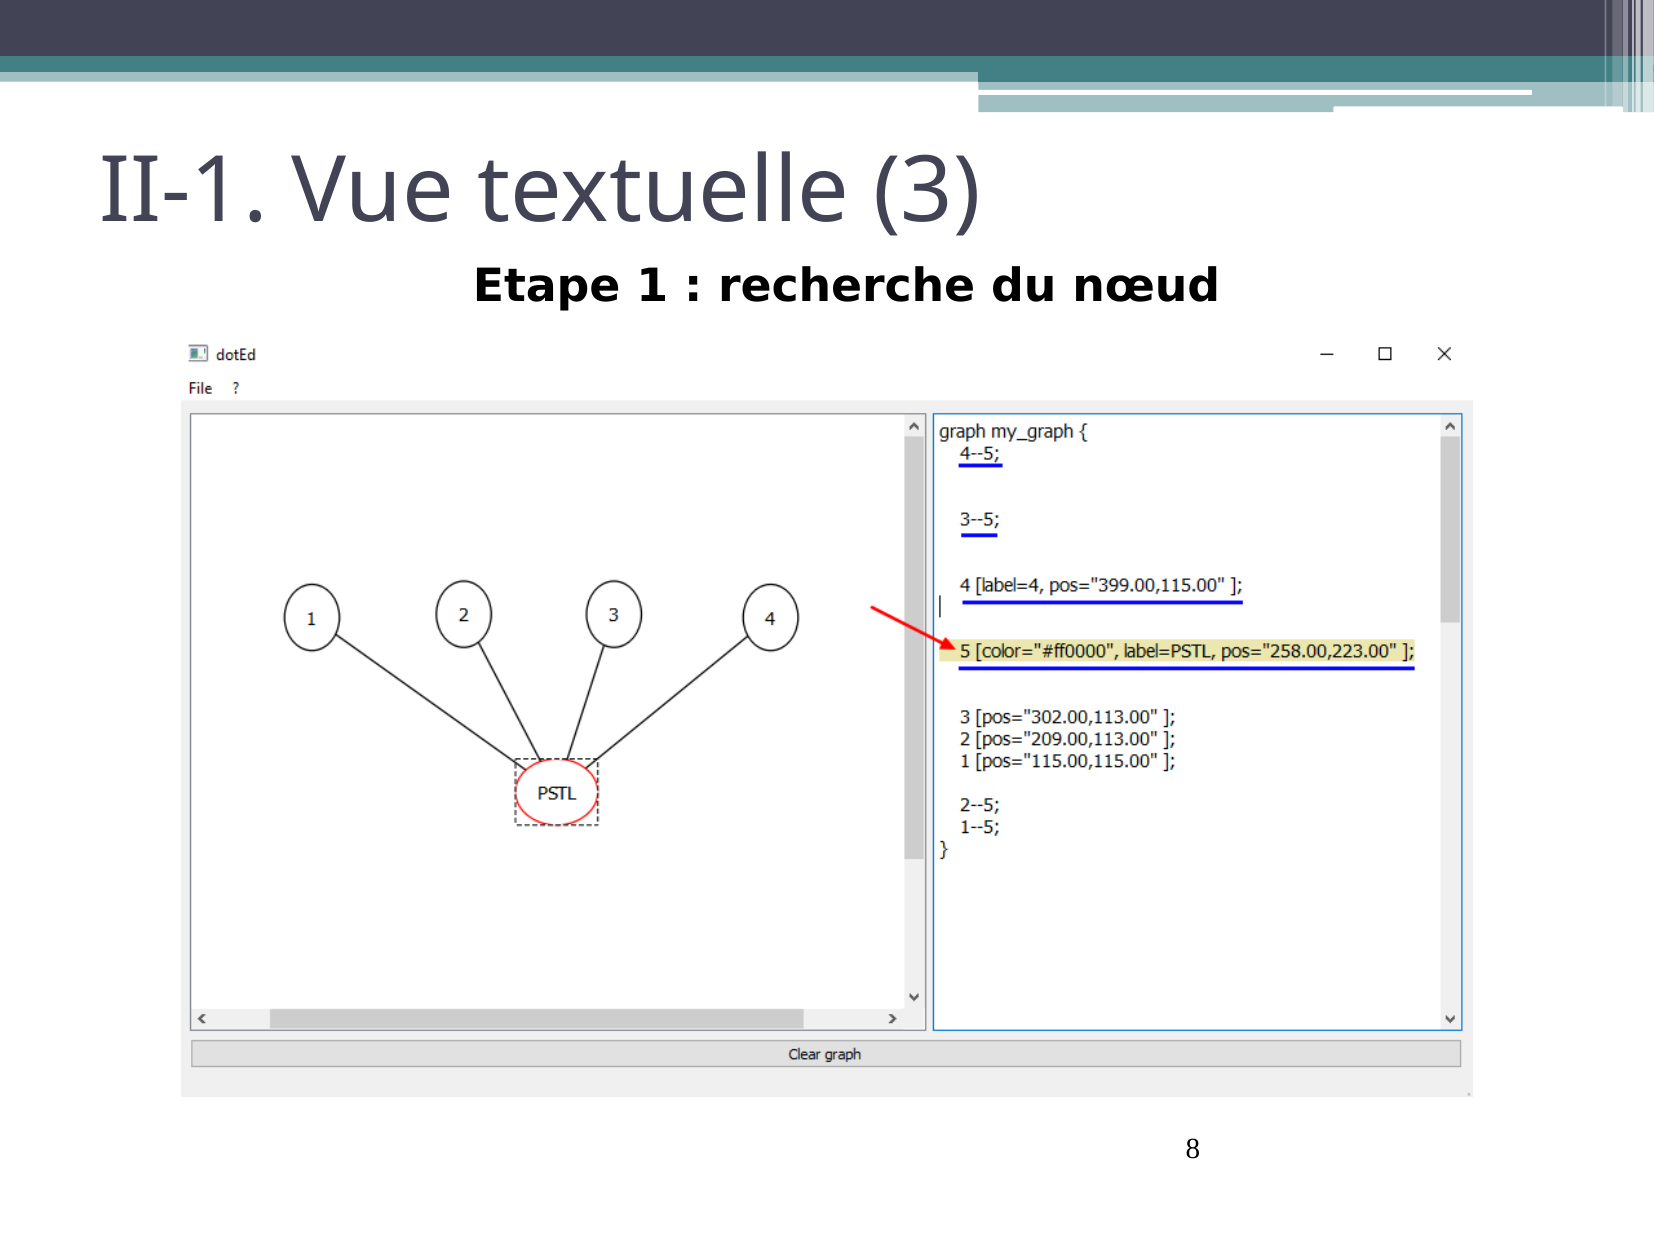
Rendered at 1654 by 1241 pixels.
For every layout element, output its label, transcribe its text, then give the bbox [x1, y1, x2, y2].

list Etape 1 : recherche du nœud [82, 247, 1571, 1064]
text_box [1185, 1129, 1571, 1216]
title II-1. Vue textuelle (3) [82, 88, 1571, 247]
picture [181, 337, 1473, 1097]
